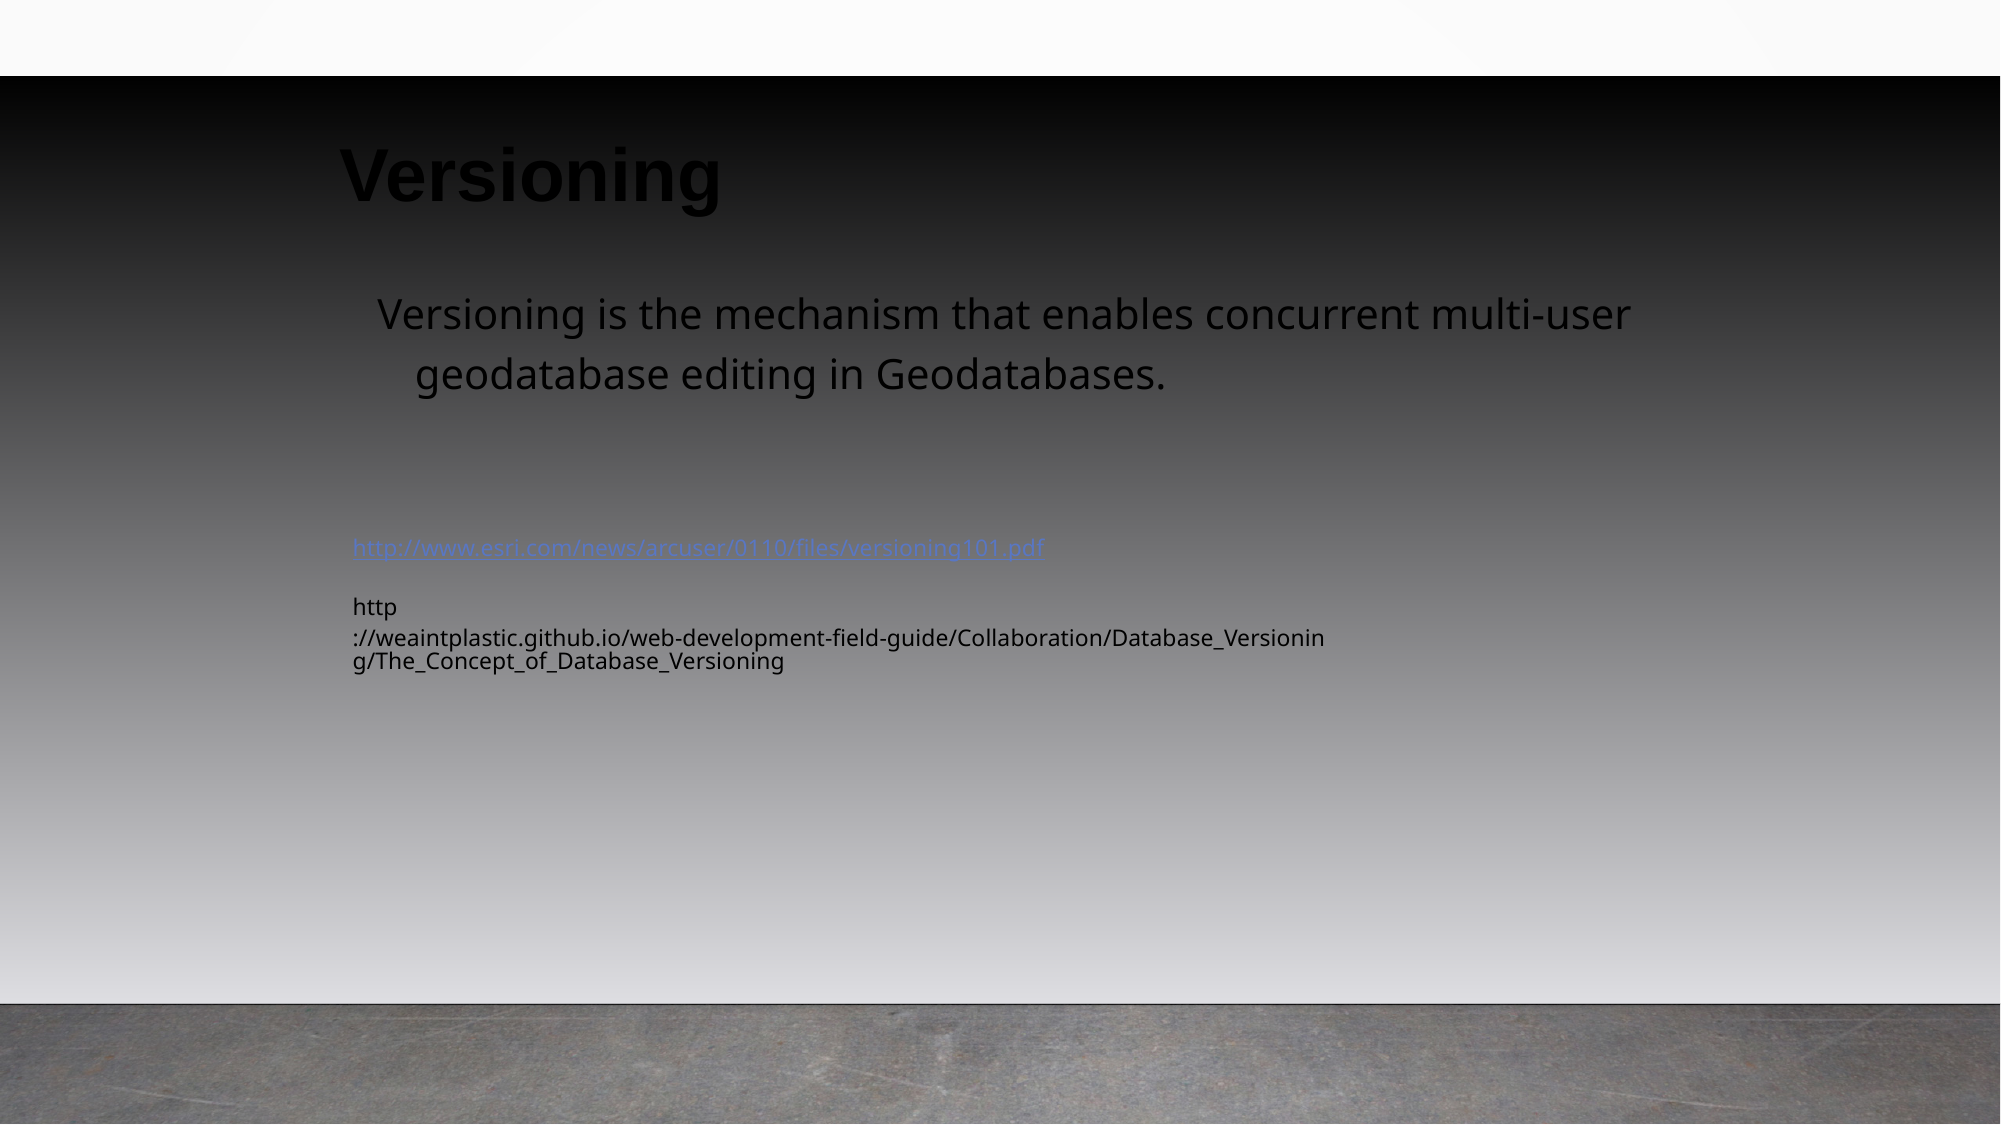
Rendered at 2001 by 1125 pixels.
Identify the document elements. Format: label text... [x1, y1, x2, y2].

title Versioning [324, 45, 1675, 233]
list Versioning is the mechanism that enables concurrent multi-user geodatabase editing in Geodatabases. [324, 262, 1675, 1078]
text_box http://www.esri.com/news/arcuser/0110/files/versioning101.pdf http://weaintplastic.github.io/web-development-field-guide/Collaboration/Database_Versioning/The_Concept_of_Database_Versioning [337, 505, 1350, 684]
